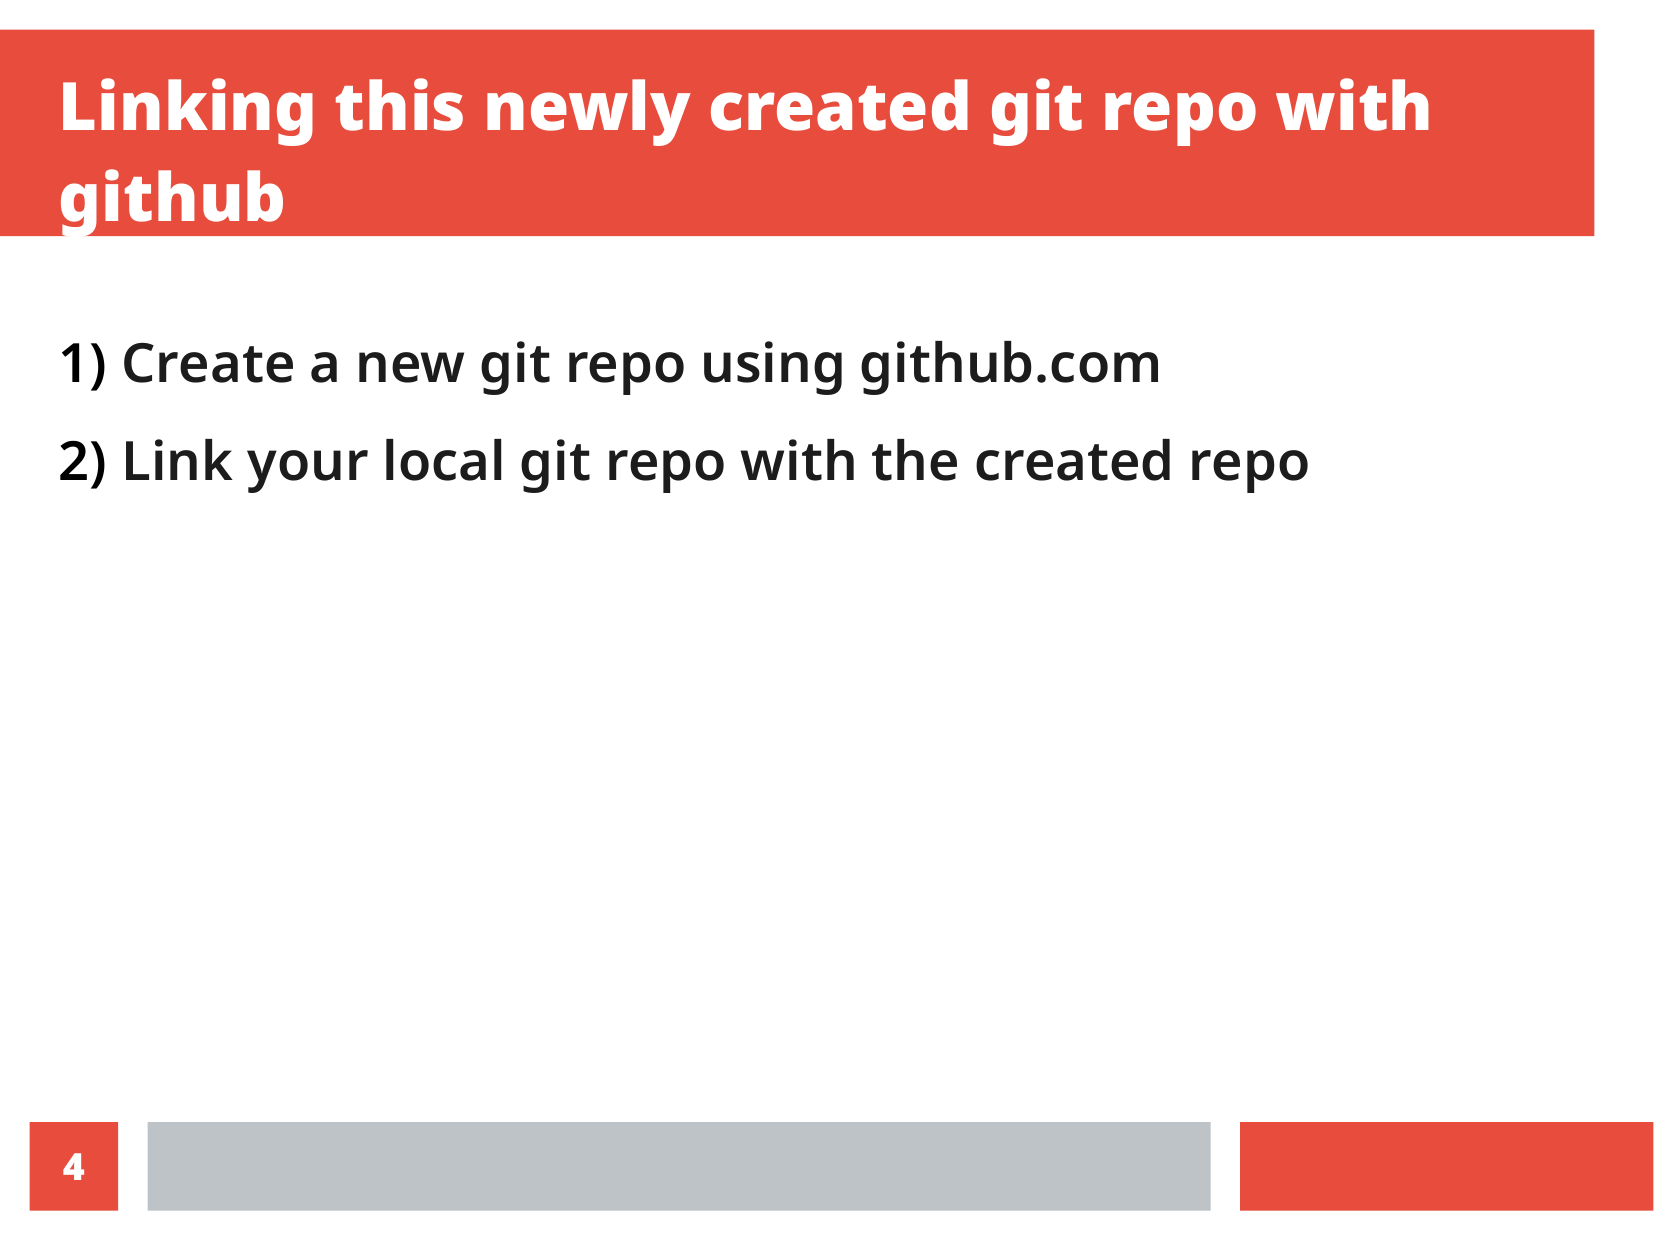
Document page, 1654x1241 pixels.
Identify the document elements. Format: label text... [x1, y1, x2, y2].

list Create a new git repo using github.com Link your local git repo with the created repo [59, 324, 1565, 1093]
title Linking this newly created git repo with github [59, 59, 1595, 207]
